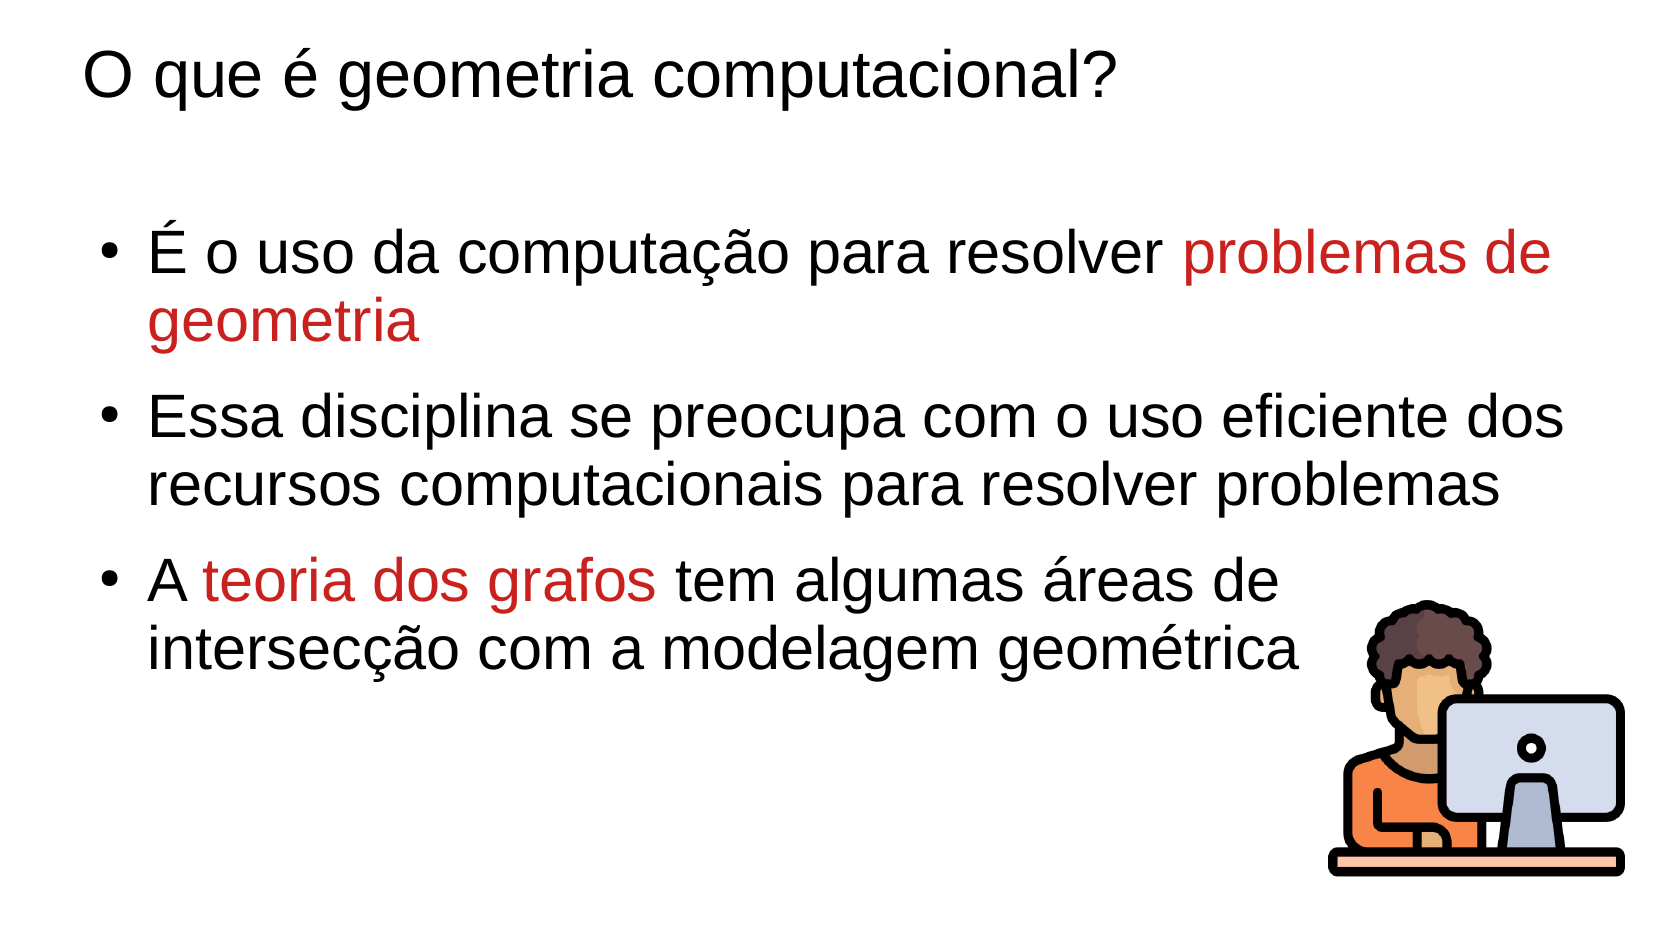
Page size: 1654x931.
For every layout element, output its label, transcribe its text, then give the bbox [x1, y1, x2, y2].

list É o uso da computação para resolver problemas de geometria Essa disciplina se preocupa com o uso eficiente dos recursos computacionais para resolver problemas A teoria dos grafos tem algumas áreas de intersecção com a modelagem geométrica [82, 217, 1571, 758]
title O que é geometria computacional? [82, 37, 1571, 193]
picture [1328, 590, 1625, 886]
